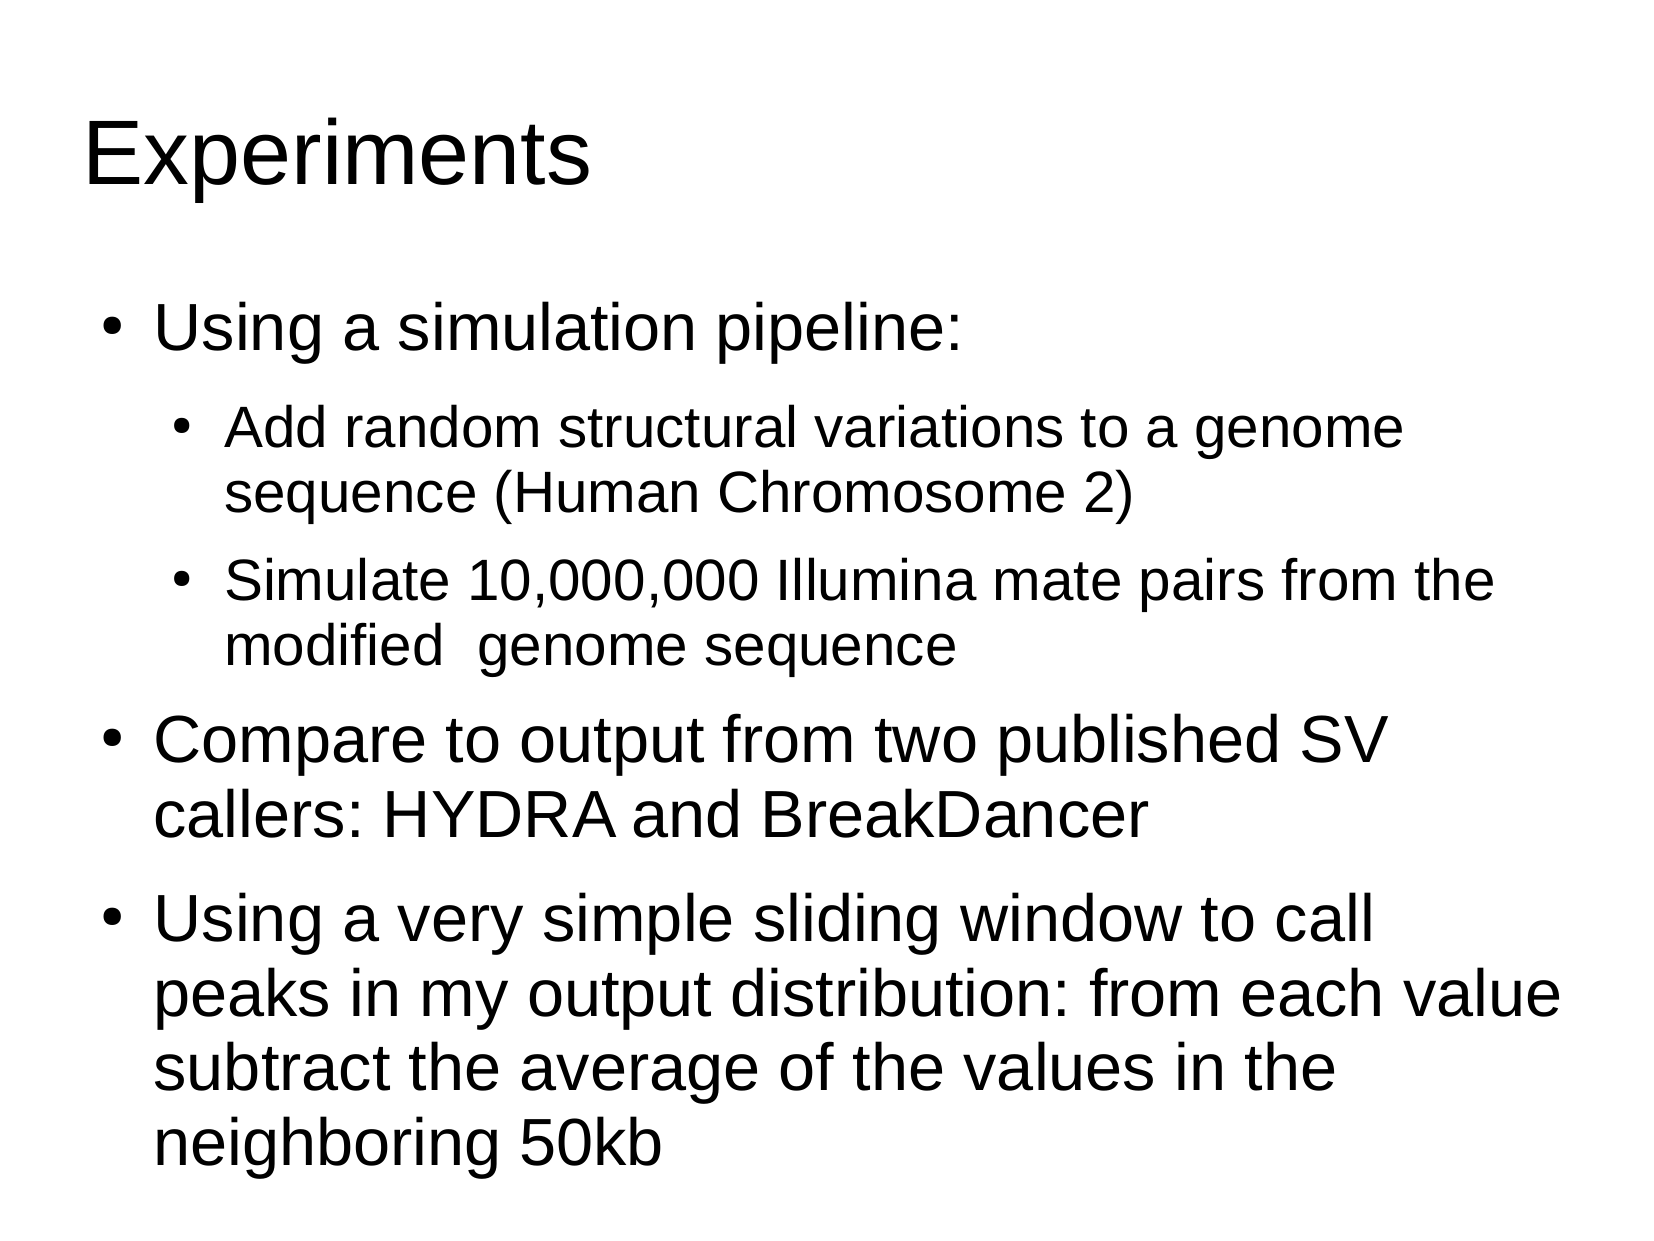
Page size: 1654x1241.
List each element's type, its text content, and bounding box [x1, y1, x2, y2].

list Using a simulation pipeline: Add random structural variations to a genome sequence (Human Chromosome 2) Simulate 10,000,000 Illumina mate pairs from the modified genome sequence Compare to output from two published SV callers: HYDRA and BreakDancer Using a very simple sliding window to call peaks in my output distribution: from each value subtract the average of the values in the neighboring 50kb [82, 290, 1571, 1241]
title Experiments [82, 49, 1571, 257]
